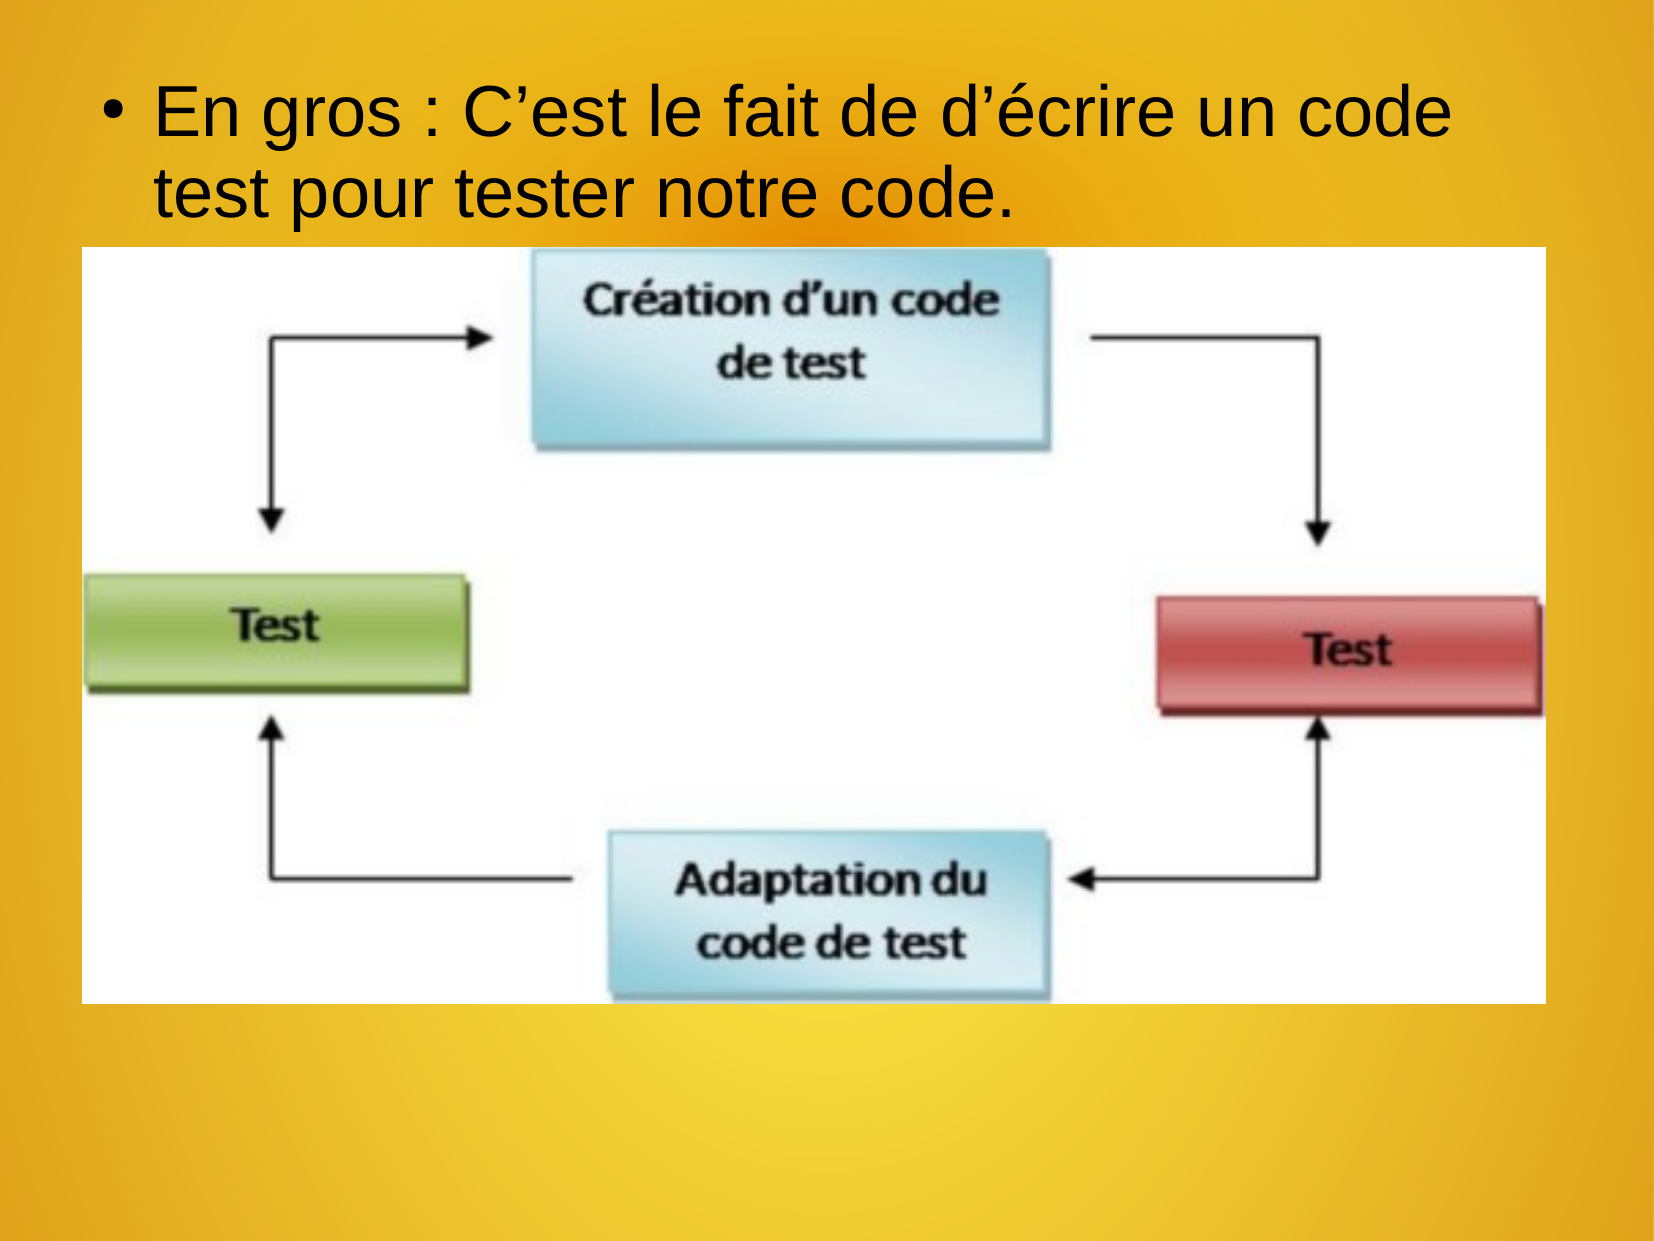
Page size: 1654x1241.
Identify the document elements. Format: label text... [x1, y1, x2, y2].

list En gros : C’est le fait de d’écrire un code test pour tester notre code. [82, 70, 1571, 1010]
picture [82, 247, 1546, 1004]
